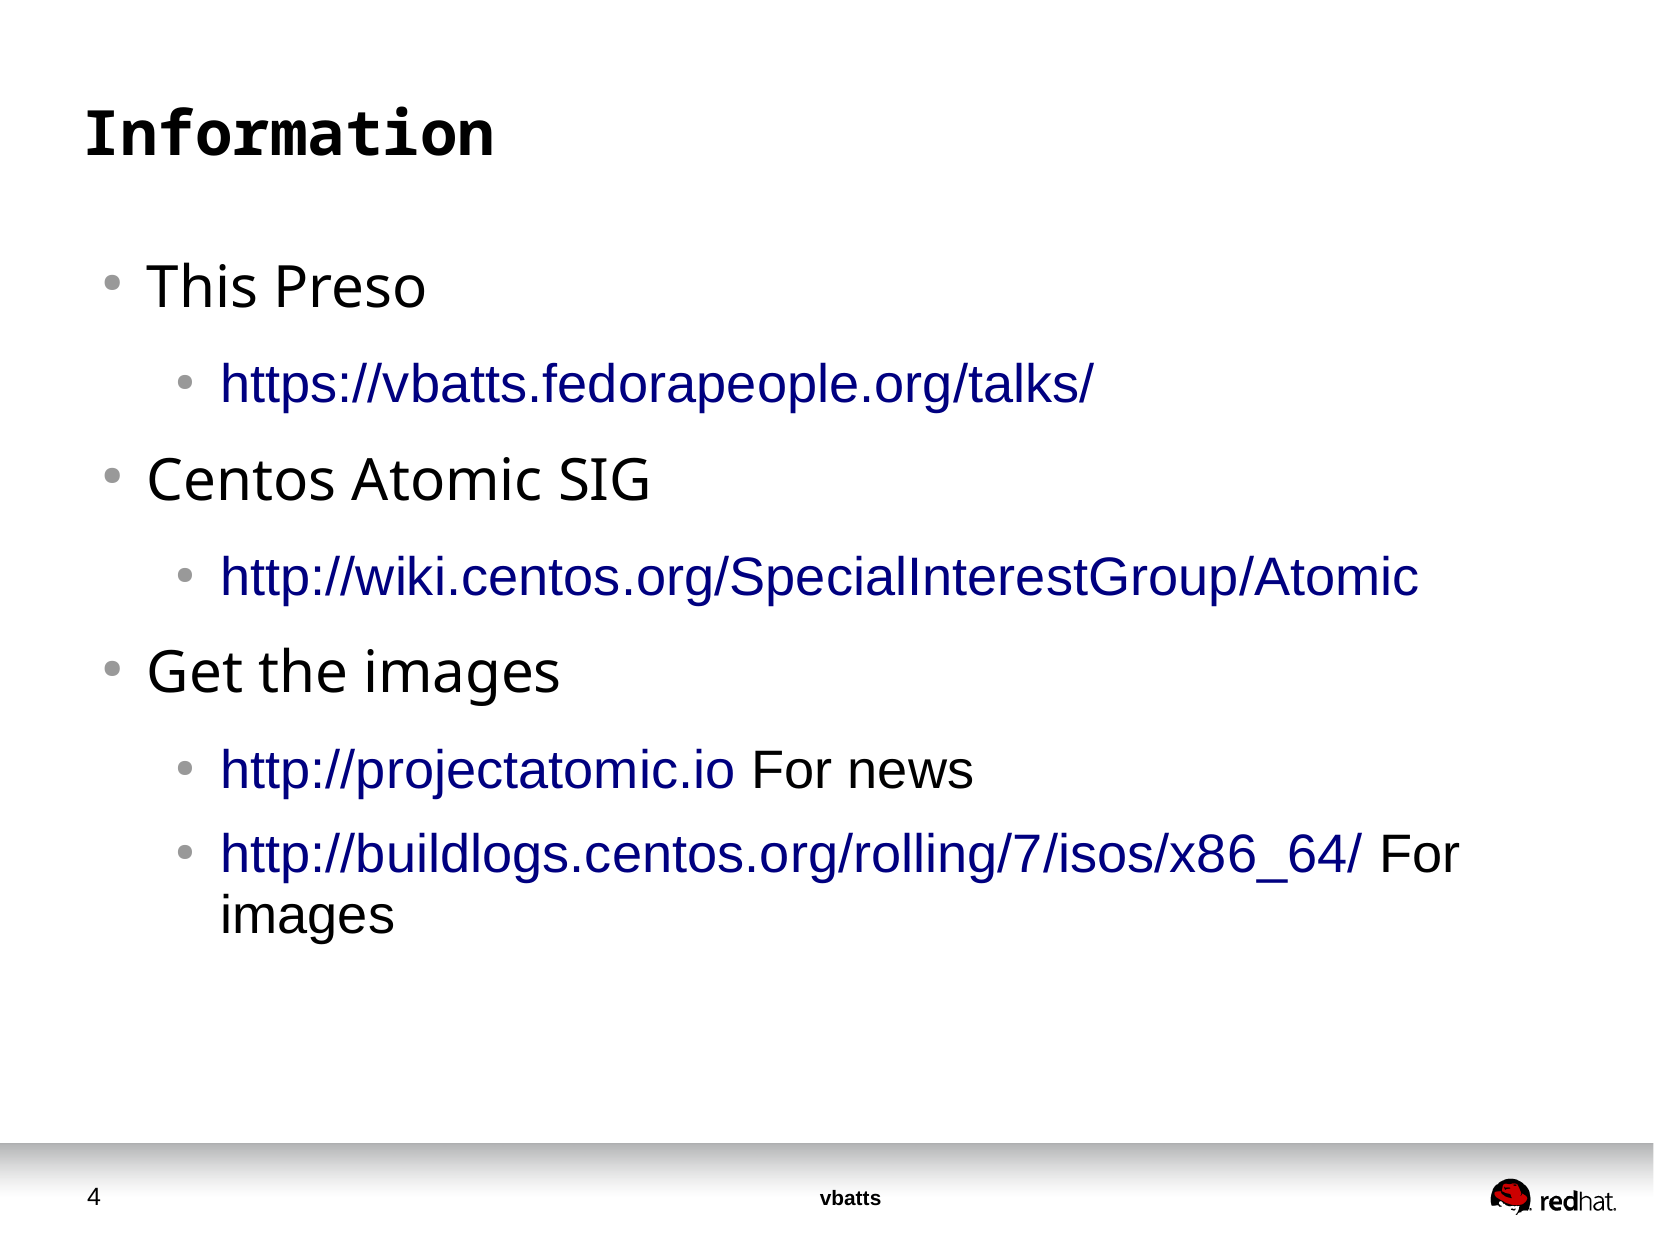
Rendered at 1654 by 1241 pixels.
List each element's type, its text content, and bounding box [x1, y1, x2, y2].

title Information [82, 37, 1571, 226]
picture [0, 1143, 1654, 1241]
list This Preso https://vbatts.fedorapeople.org/talks/ Centos Atomic SIG http://wiki.centos.org/SpecialInterestGroup/Atomic Get the images http://projectatomic.io For news http://buildlogs.centos.org/rolling/7/isos/x86_64/ For images [86, 244, 1576, 1039]
